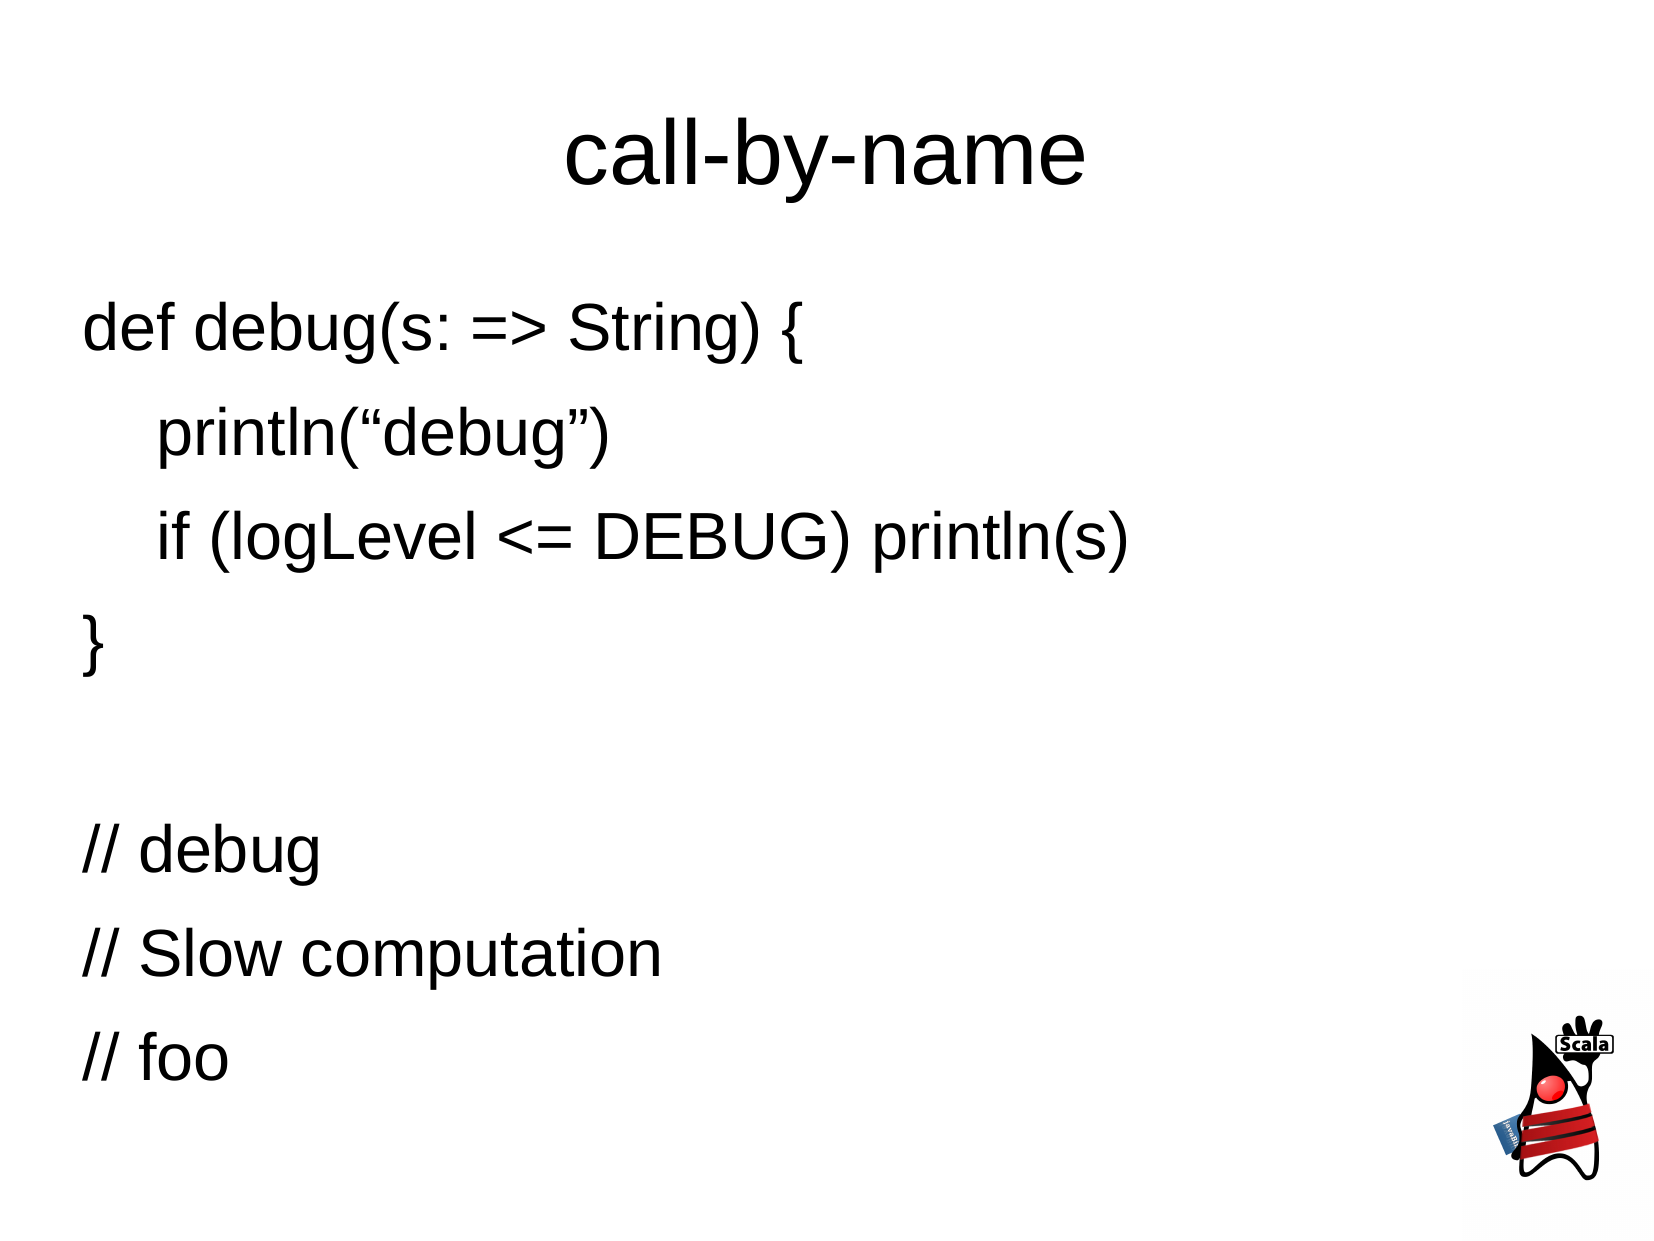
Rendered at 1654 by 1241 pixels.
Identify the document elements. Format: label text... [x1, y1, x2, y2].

title call-by-name [82, 56, 1571, 250]
list def debug(s: => String) { println(“debug”) if (logLevel <= DEBUG) println(s) } // debug // Slow computation // foo [82, 290, 1571, 1109]
picture [1462, 969, 1654, 1241]
